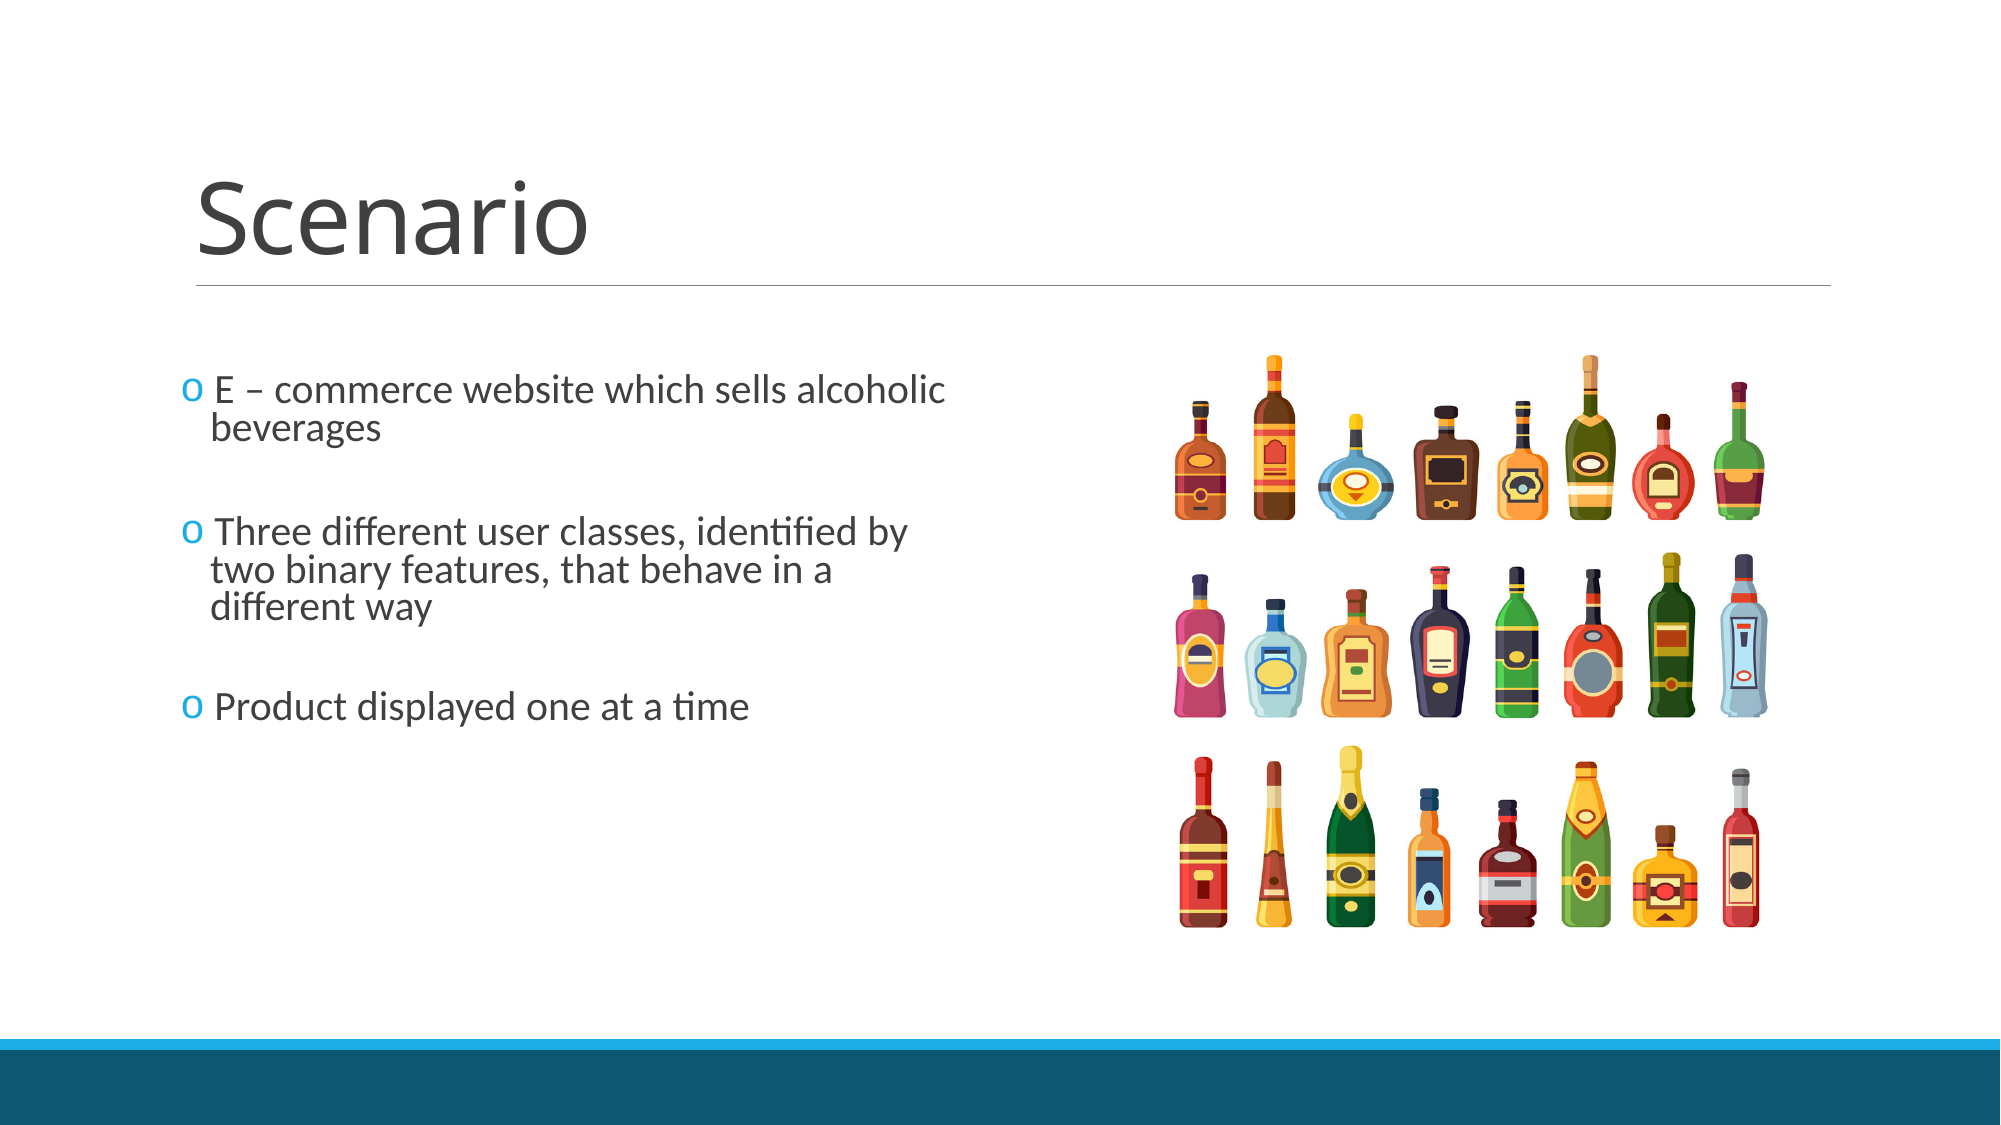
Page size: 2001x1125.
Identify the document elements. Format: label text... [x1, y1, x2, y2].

list E – commerce website which sells alcoholic beverages Three different user classes, identified by two binary features, that behave in a different way Product displayed one at a time [180, 366, 983, 963]
title Scenario [180, 47, 1831, 286]
picture [1149, 325, 1790, 946]
